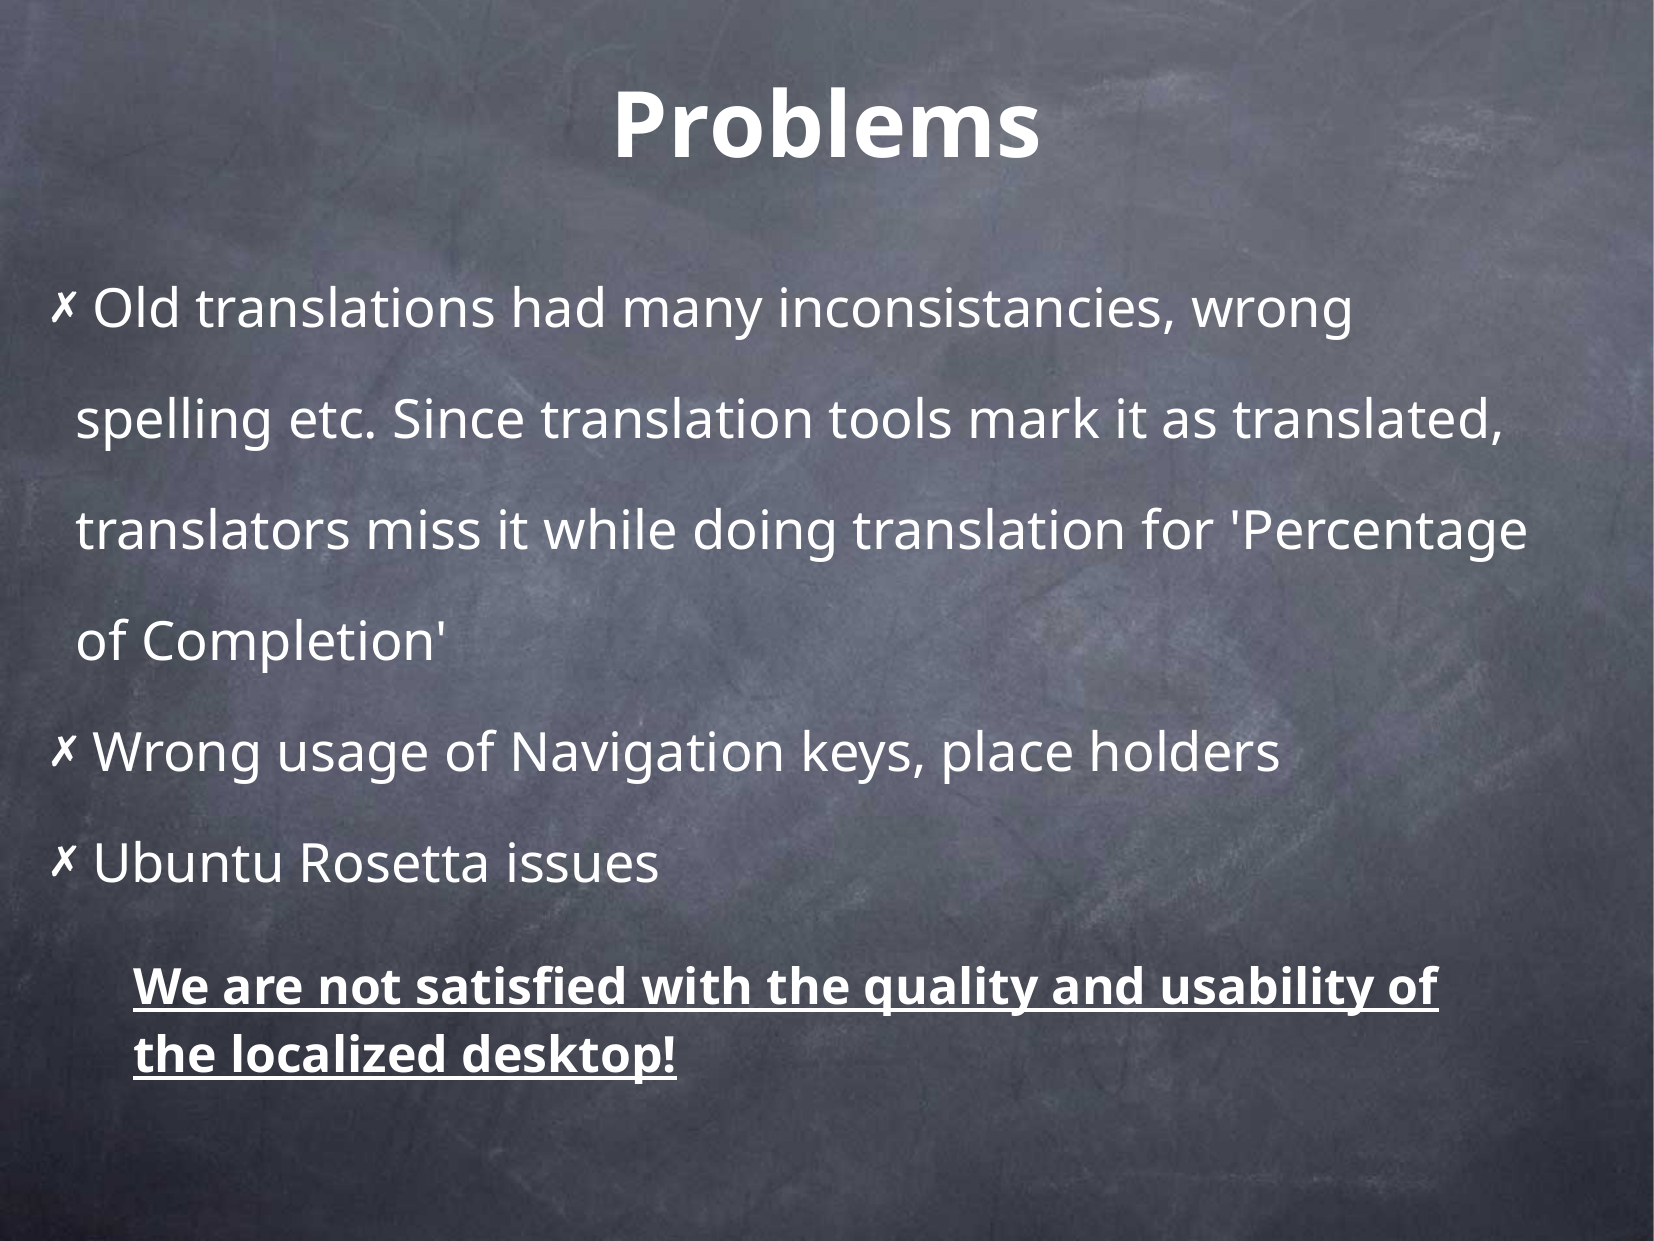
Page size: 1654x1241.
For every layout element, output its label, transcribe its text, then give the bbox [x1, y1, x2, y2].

text_box Old translations had many inconsistancies, wrong spelling etc. Since translation tools mark it as translated, translators miss it while doing translation for 'Percentage of Completion' Wrong usage of Navigation keys, place holders Ubuntu Rosetta issues [37, 225, 1576, 788]
picture [0, 0, 1654, 1241]
text_box We are not satisfied with the quality and usability of the localized desktop! [112, 937, 1538, 1096]
title Problems [82, 56, 1571, 188]
